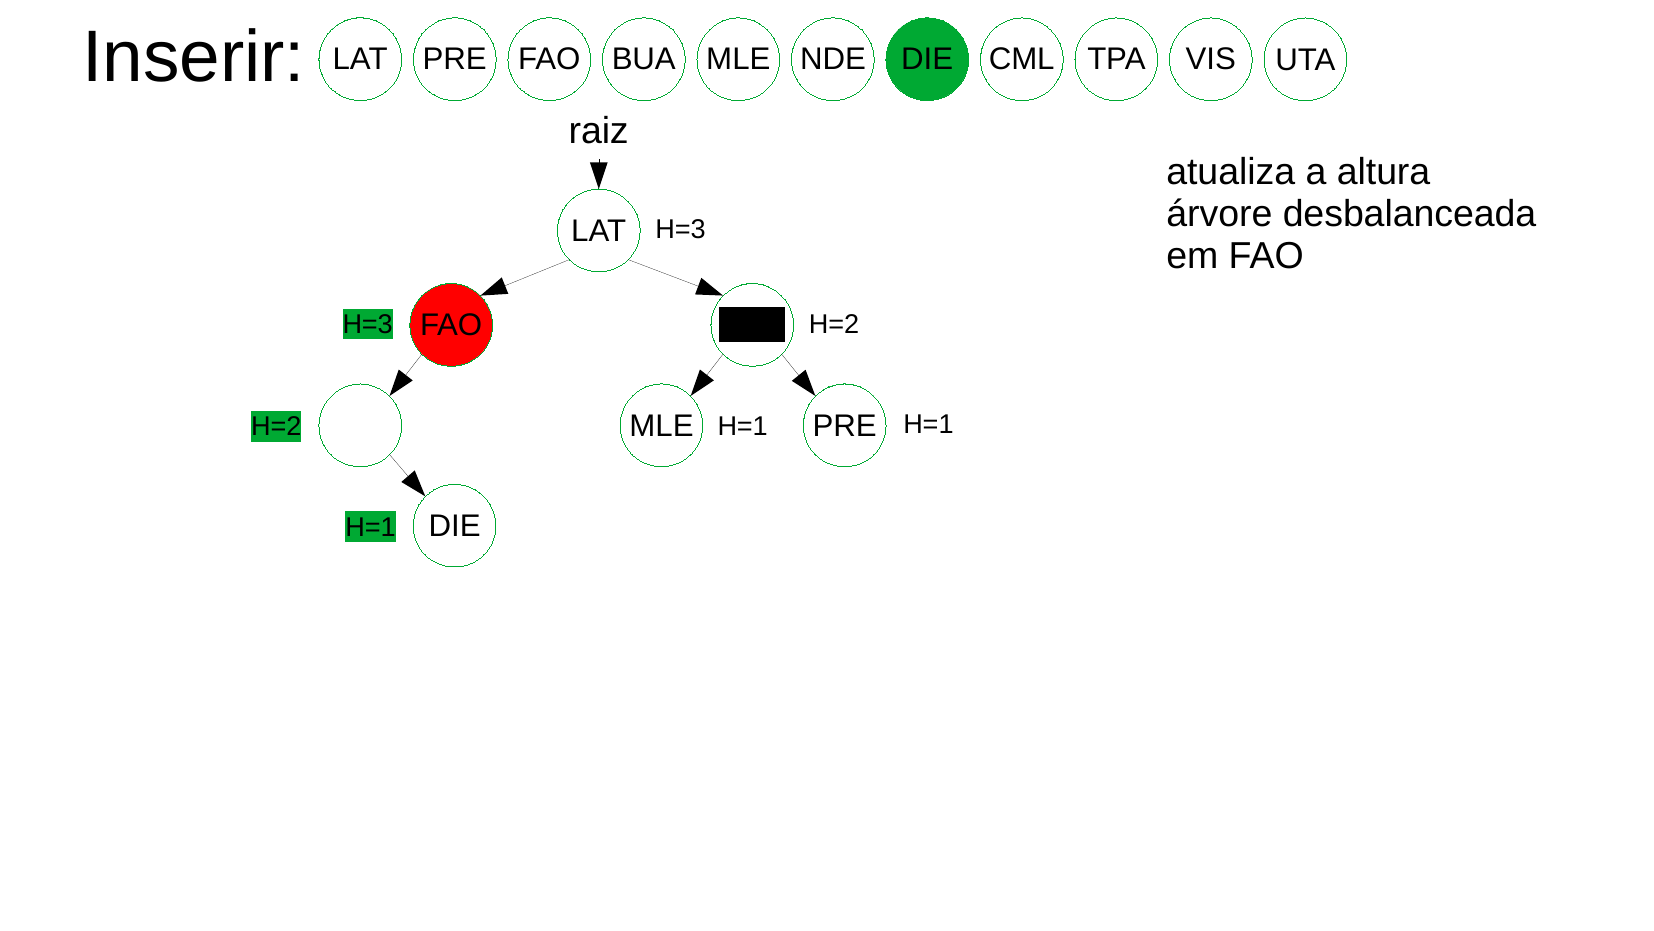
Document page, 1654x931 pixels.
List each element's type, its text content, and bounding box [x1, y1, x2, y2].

text_box H=1 [888, 401, 969, 447]
text_box PRE [413, 17, 497, 101]
text_box BUA [318, 383, 402, 467]
text_box LAT [318, 17, 402, 101]
text_box VIS [1169, 17, 1253, 101]
text_box DIE [413, 484, 496, 567]
text_box H=3 [327, 301, 408, 347]
title Inserir: [82, 0, 319, 134]
text_box BUA [602, 17, 686, 101]
text_box CML [980, 17, 1064, 101]
text_box H=1 [702, 403, 783, 449]
text_box H=2 [794, 301, 875, 347]
text_box PRE [803, 383, 887, 467]
text_box TPA [1074, 17, 1158, 101]
text_box MLE [620, 383, 702, 467]
text_box H=3 [640, 206, 721, 252]
text_box LAT [557, 189, 640, 272]
text_box FAO [409, 283, 493, 367]
text_box UTA [1264, 17, 1347, 101]
text_box DIE [885, 17, 969, 101]
text_box atualiza a altura árvore desbalanceada em FAO [1151, 142, 1552, 284]
text_box MLE [696, 17, 780, 101]
text_box raiz [553, 102, 644, 160]
text_box NDE [710, 283, 794, 367]
text_box H=2 [236, 403, 317, 449]
text_box FAO [507, 17, 591, 101]
text_box H=1 [330, 504, 411, 550]
text_box NDE [791, 17, 875, 101]
